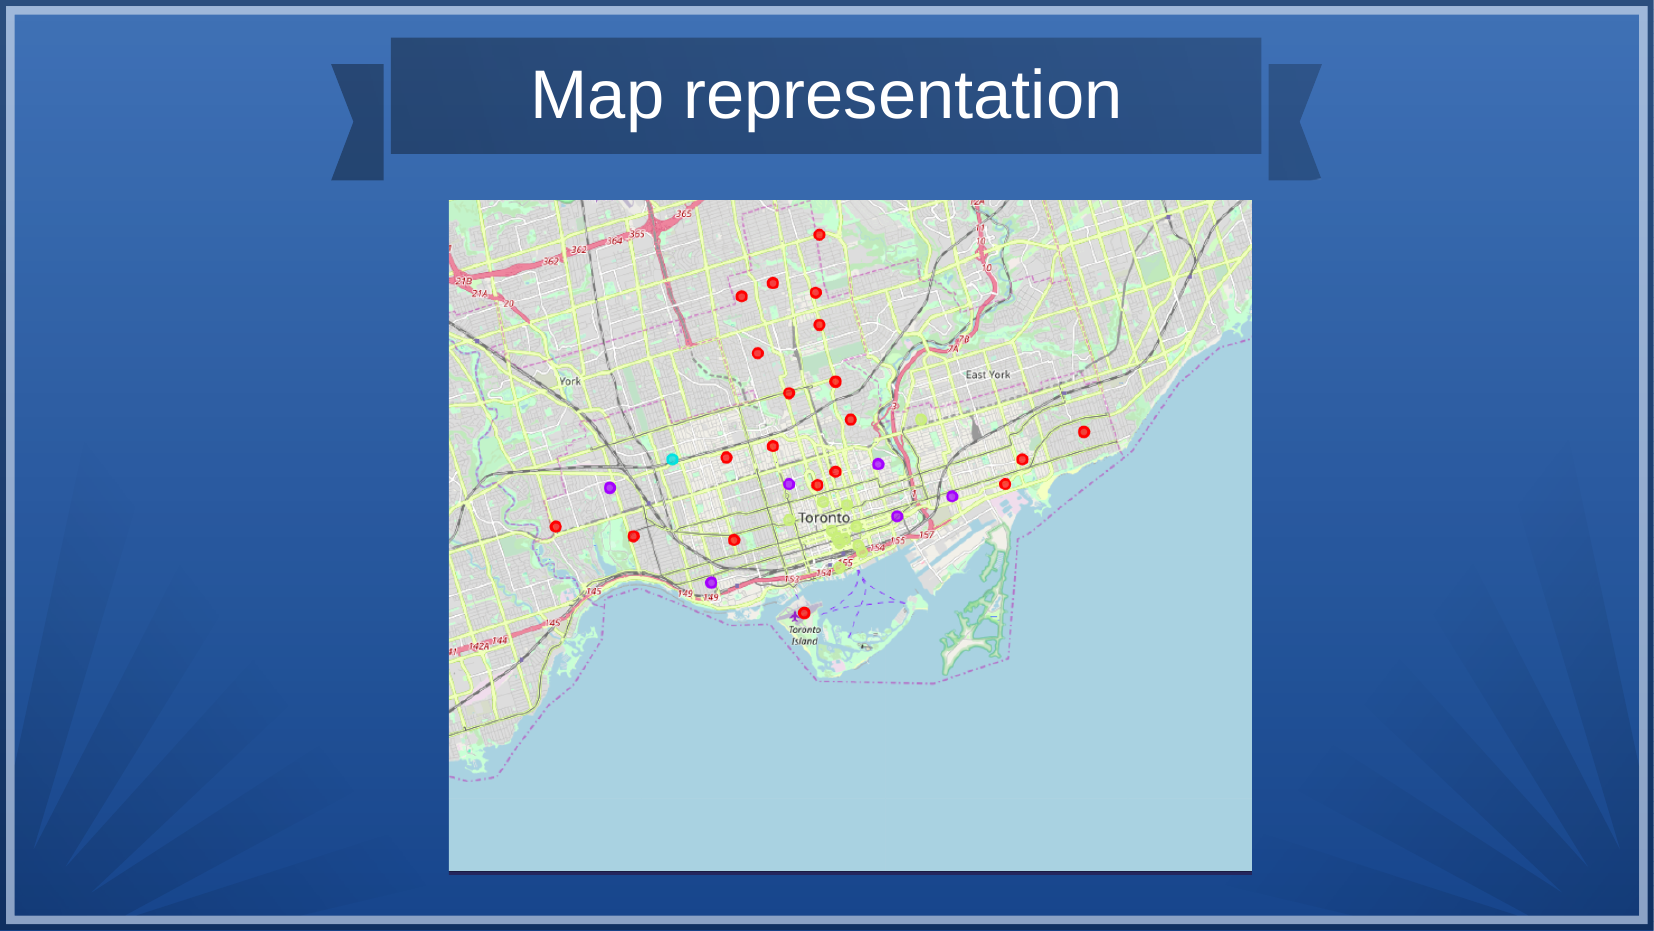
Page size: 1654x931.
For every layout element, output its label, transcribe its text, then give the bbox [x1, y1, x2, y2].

title Map representation [389, 35, 1264, 154]
picture [448, 200, 1252, 875]
